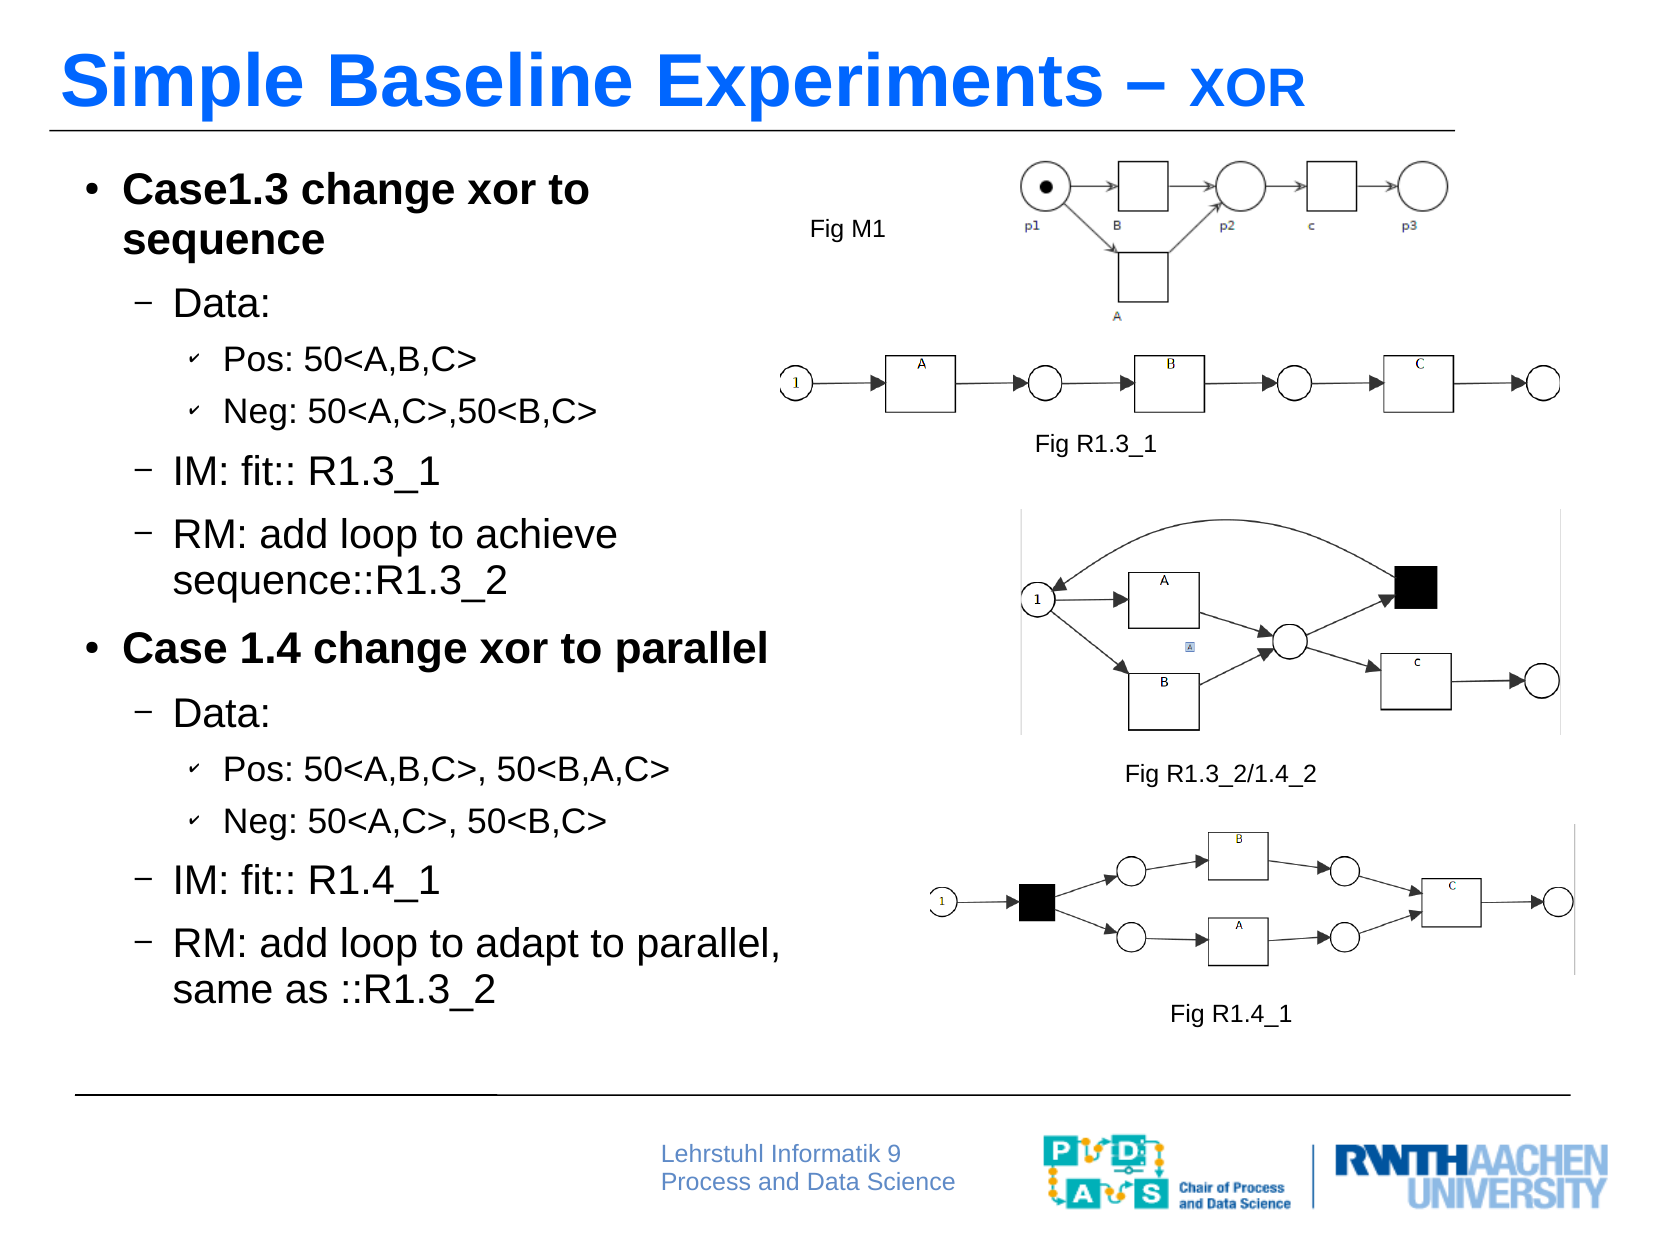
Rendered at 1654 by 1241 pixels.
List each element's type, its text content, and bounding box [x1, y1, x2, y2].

text_box Fig R1.3_1 [1020, 420, 1185, 465]
picture [930, 824, 1576, 975]
picture [780, 152, 1560, 422]
text_box Fig R1.3_2/1.4_2 [1110, 750, 1366, 796]
picture [1020, 509, 1561, 735]
list Case1.3 change xor to sequence Data: Pos: 50<A,B,C> Neg: 50<A,C>,50<B,C> IM: fit:: R1.3_1 RM: add loop to achieve sequence::R1.3_2 Case 1.4 change xor to parallel Data: Pos: 50<A,B,C>, 50<B,A,C> Neg: 50<A,C>, 50<B,C> IM: fit:: R1.4_1 RM: add loop to adapt to parallel, same as ::R1.3_2 [71, 165, 799, 1021]
text_box Fig M1 [795, 204, 945, 247]
picture [1005, 1090, 1647, 1241]
title Simple Baseline Experiments – XOR [60, 30, 1549, 131]
text_box Fig R1.4_1 [1155, 990, 1321, 1036]
